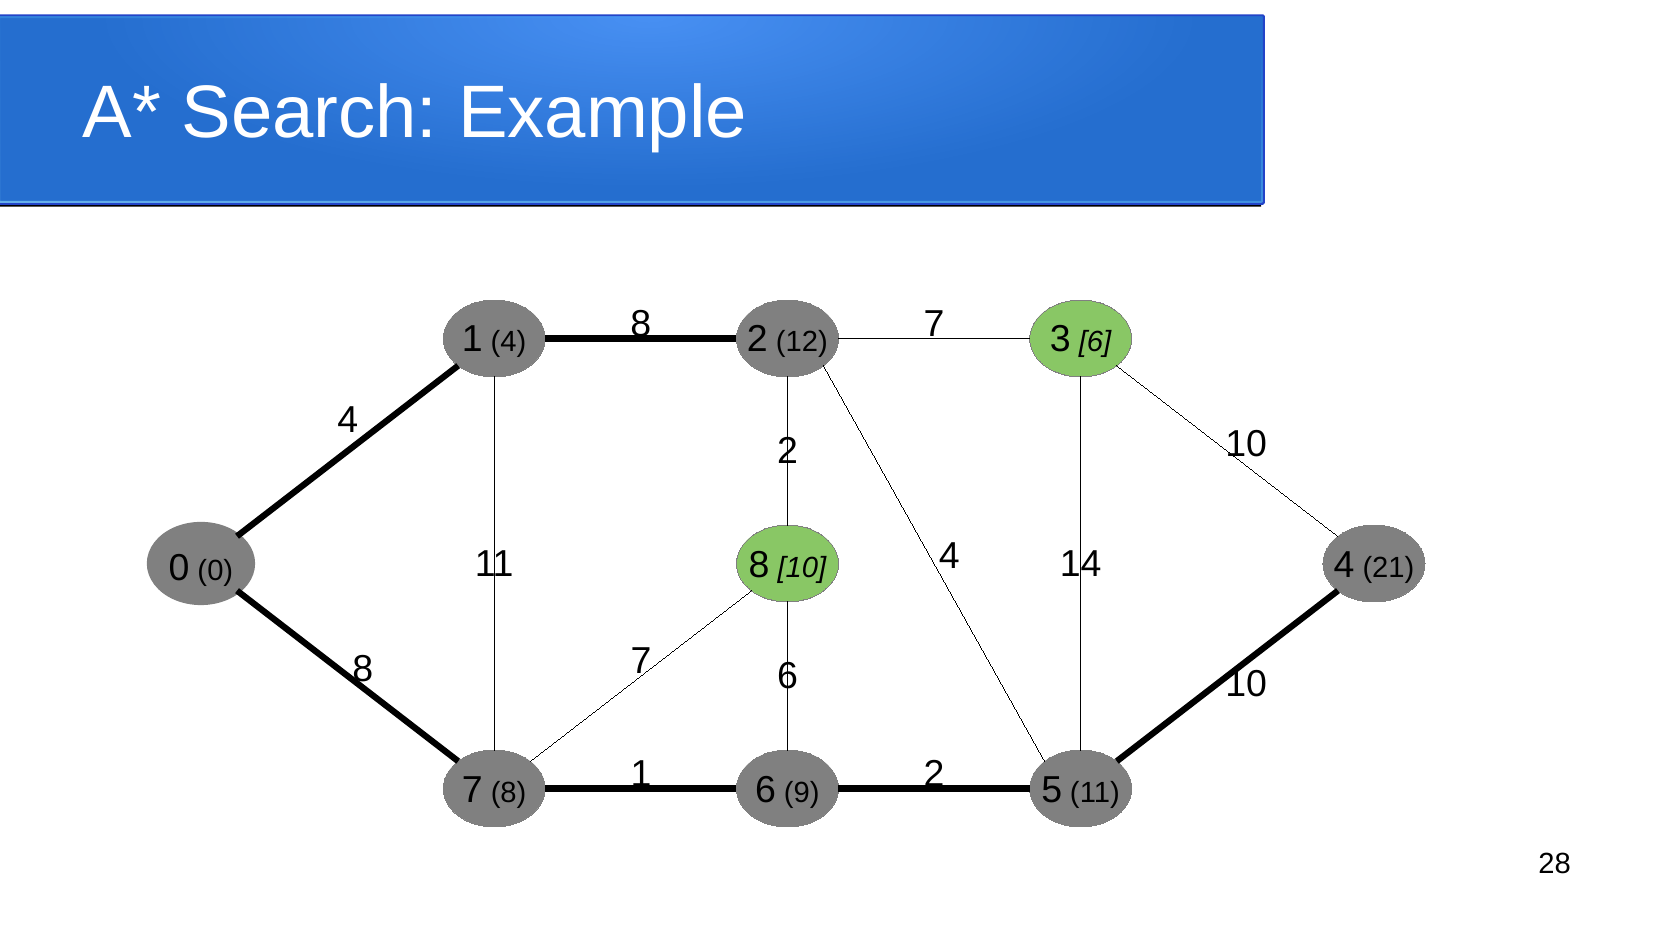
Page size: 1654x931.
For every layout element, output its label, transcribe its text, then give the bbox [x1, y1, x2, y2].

text_box 5 (11) [1029, 750, 1132, 827]
text_box 6 (9) [736, 750, 839, 827]
title A* Search: Example [82, 35, 1235, 189]
text_box 0 (0) [149, 525, 252, 602]
text_box 2 (12) [736, 300, 839, 377]
text_box 1 (4) [443, 300, 545, 377]
text_box 4 (21) [1322, 525, 1426, 602]
text_box 3 [6] [1029, 300, 1132, 377]
text_box 7 (8) [443, 750, 545, 827]
text_box 8 [10] [736, 525, 839, 602]
